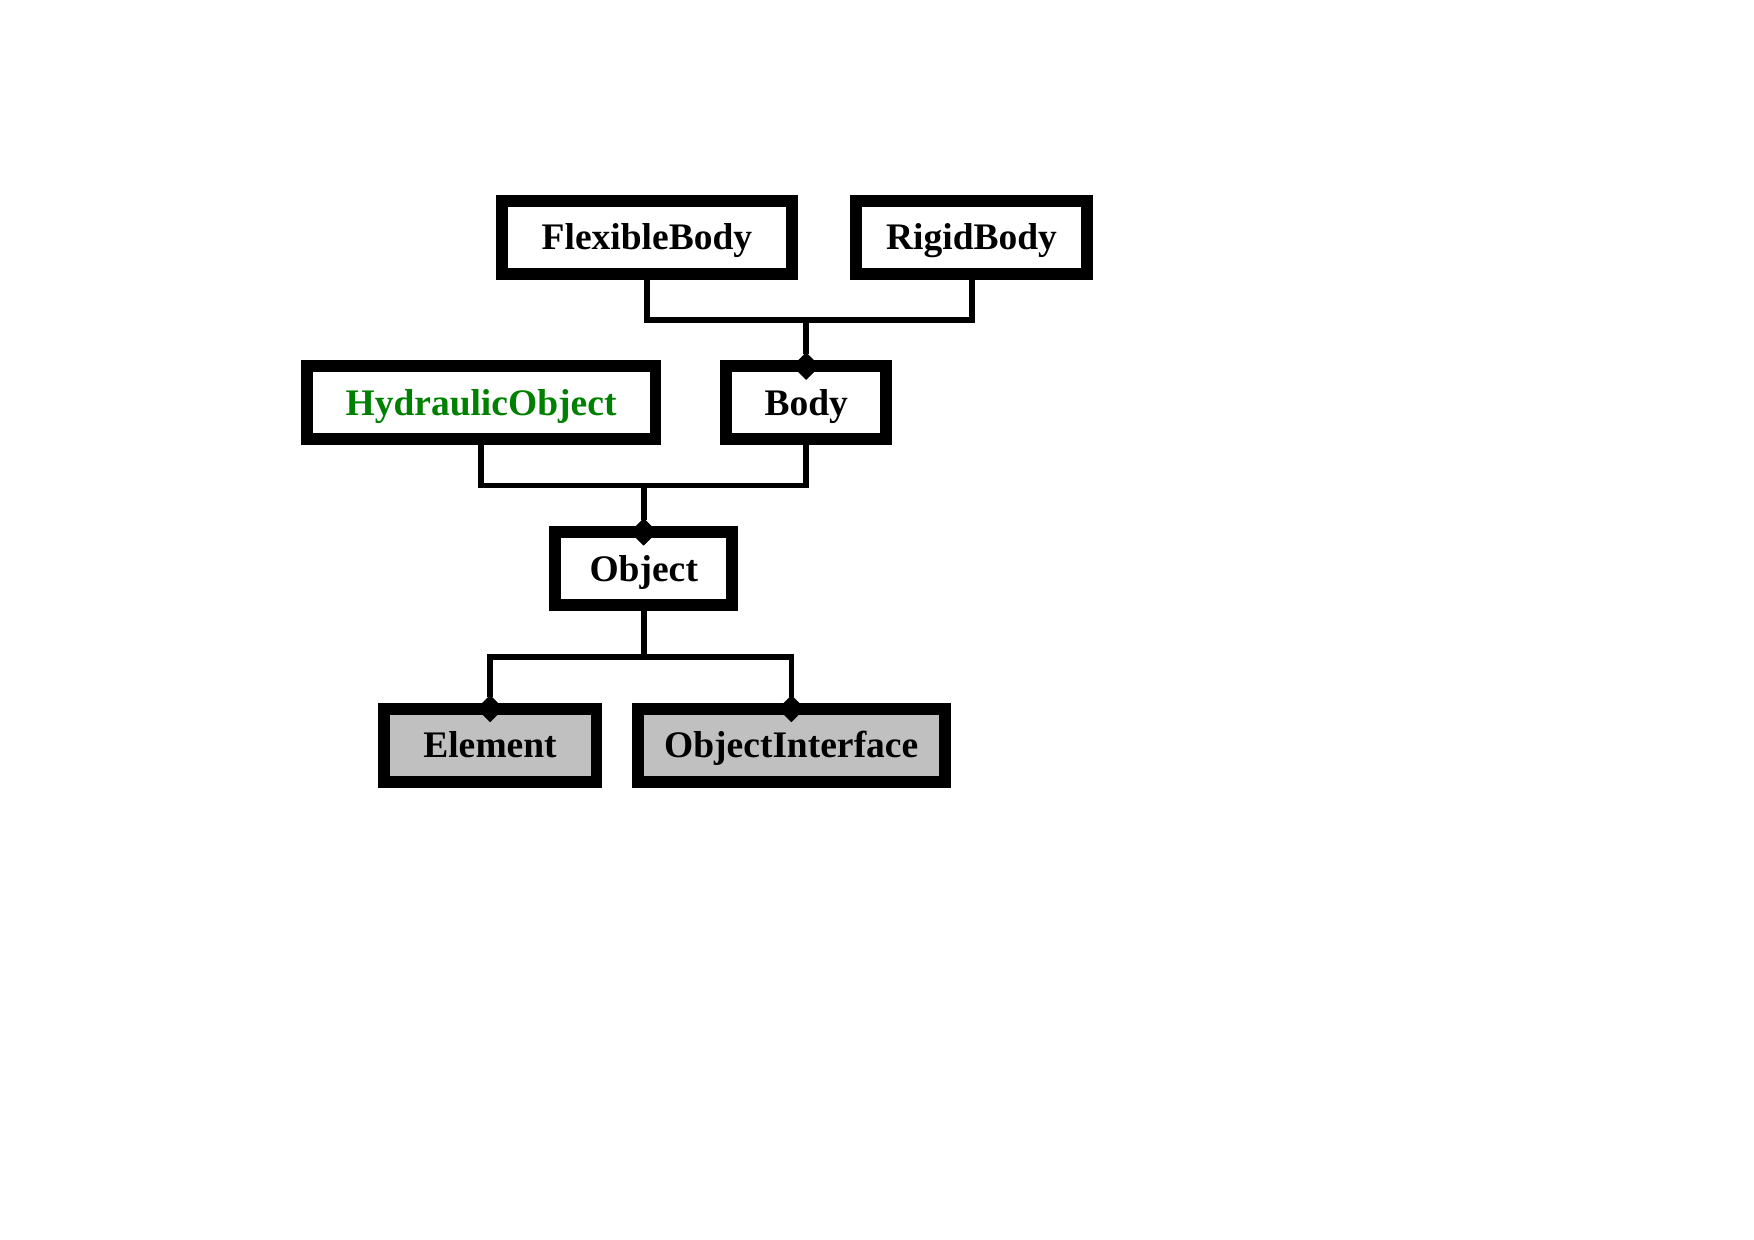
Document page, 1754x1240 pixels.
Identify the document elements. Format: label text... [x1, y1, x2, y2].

text_box Object [555, 531, 733, 605]
text_box ObjectInterface [637, 708, 946, 782]
text_box RigidBody [856, 200, 1088, 274]
text_box Element [383, 708, 597, 782]
text_box Body [726, 366, 887, 440]
text_box HydraulicObject [307, 366, 656, 440]
text_box FlexibleBody [501, 200, 792, 274]
